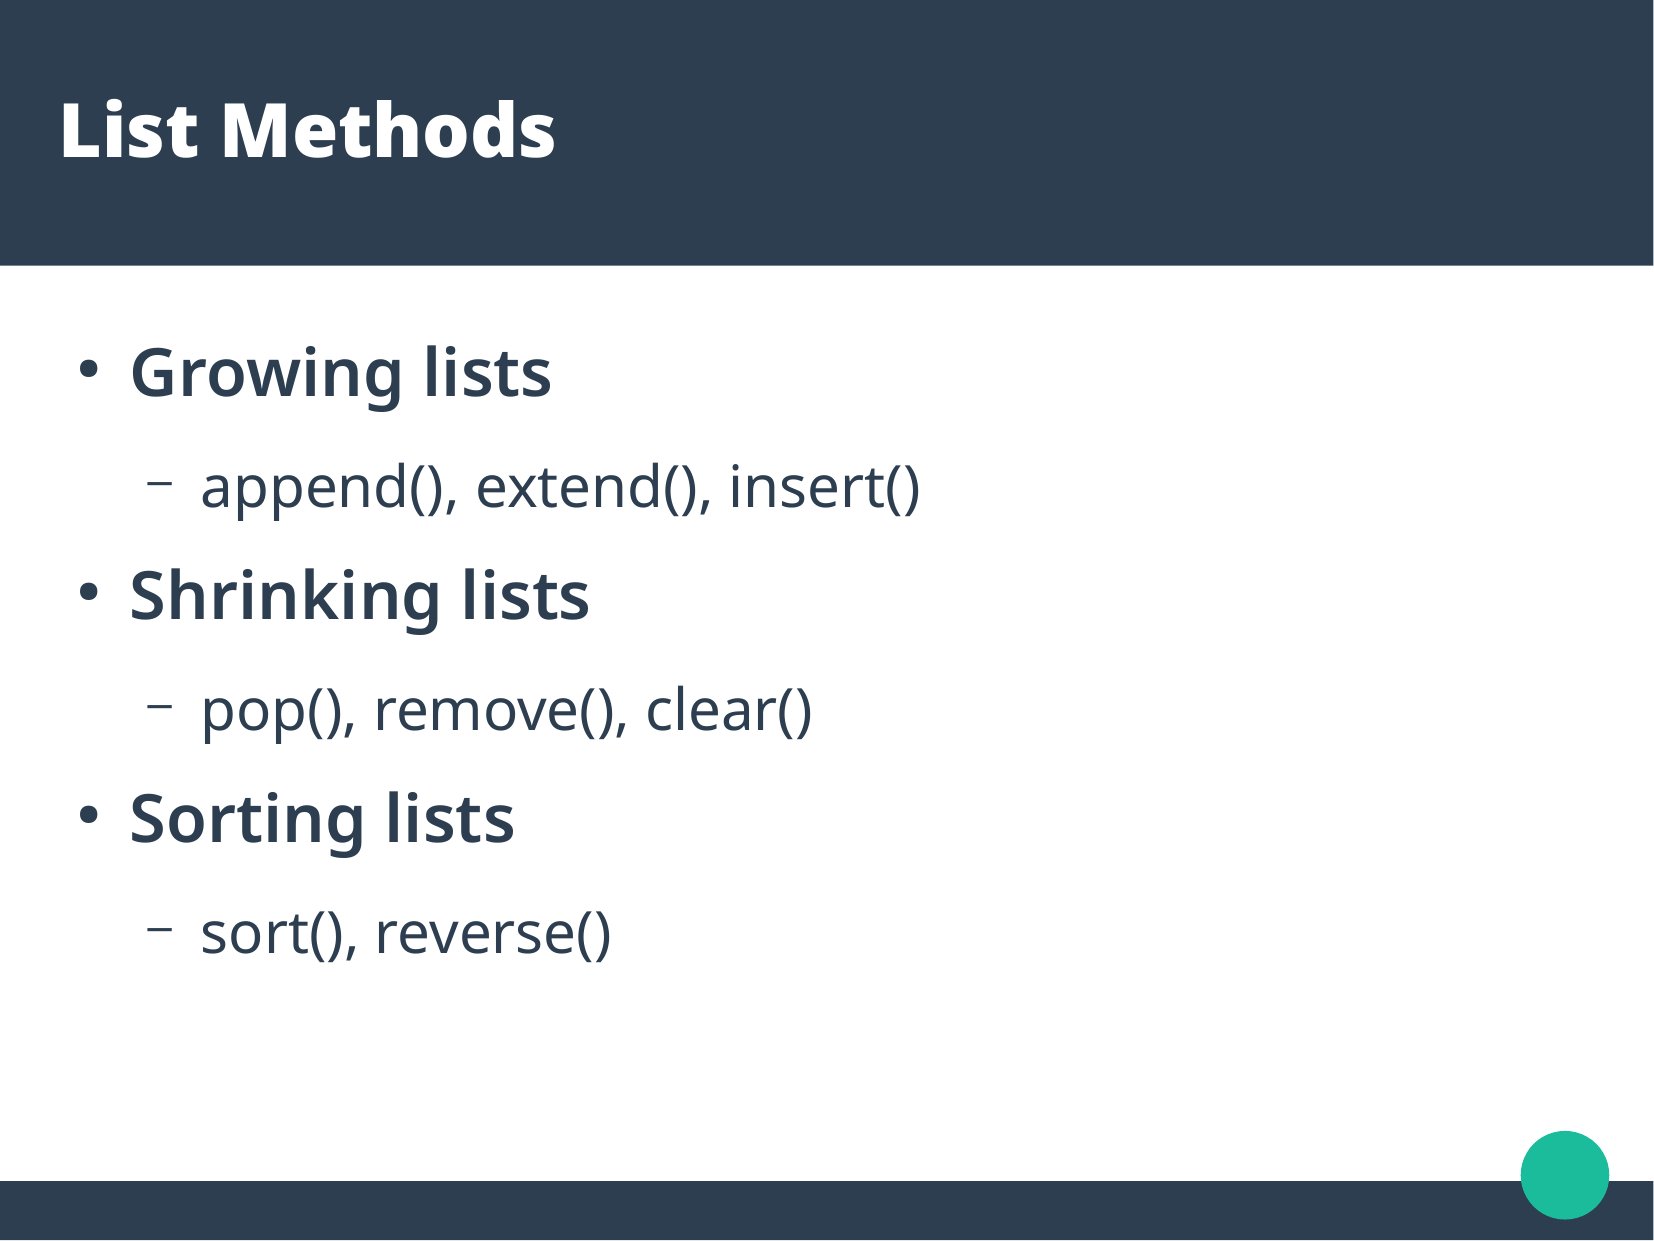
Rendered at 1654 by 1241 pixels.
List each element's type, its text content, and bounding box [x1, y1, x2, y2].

title List Methods [59, 49, 1595, 207]
list Growing lists append(), extend(), insert() Shrinking lists pop(), remove(), clear() Sorting lists sort(), reverse() [59, 324, 1595, 1152]
